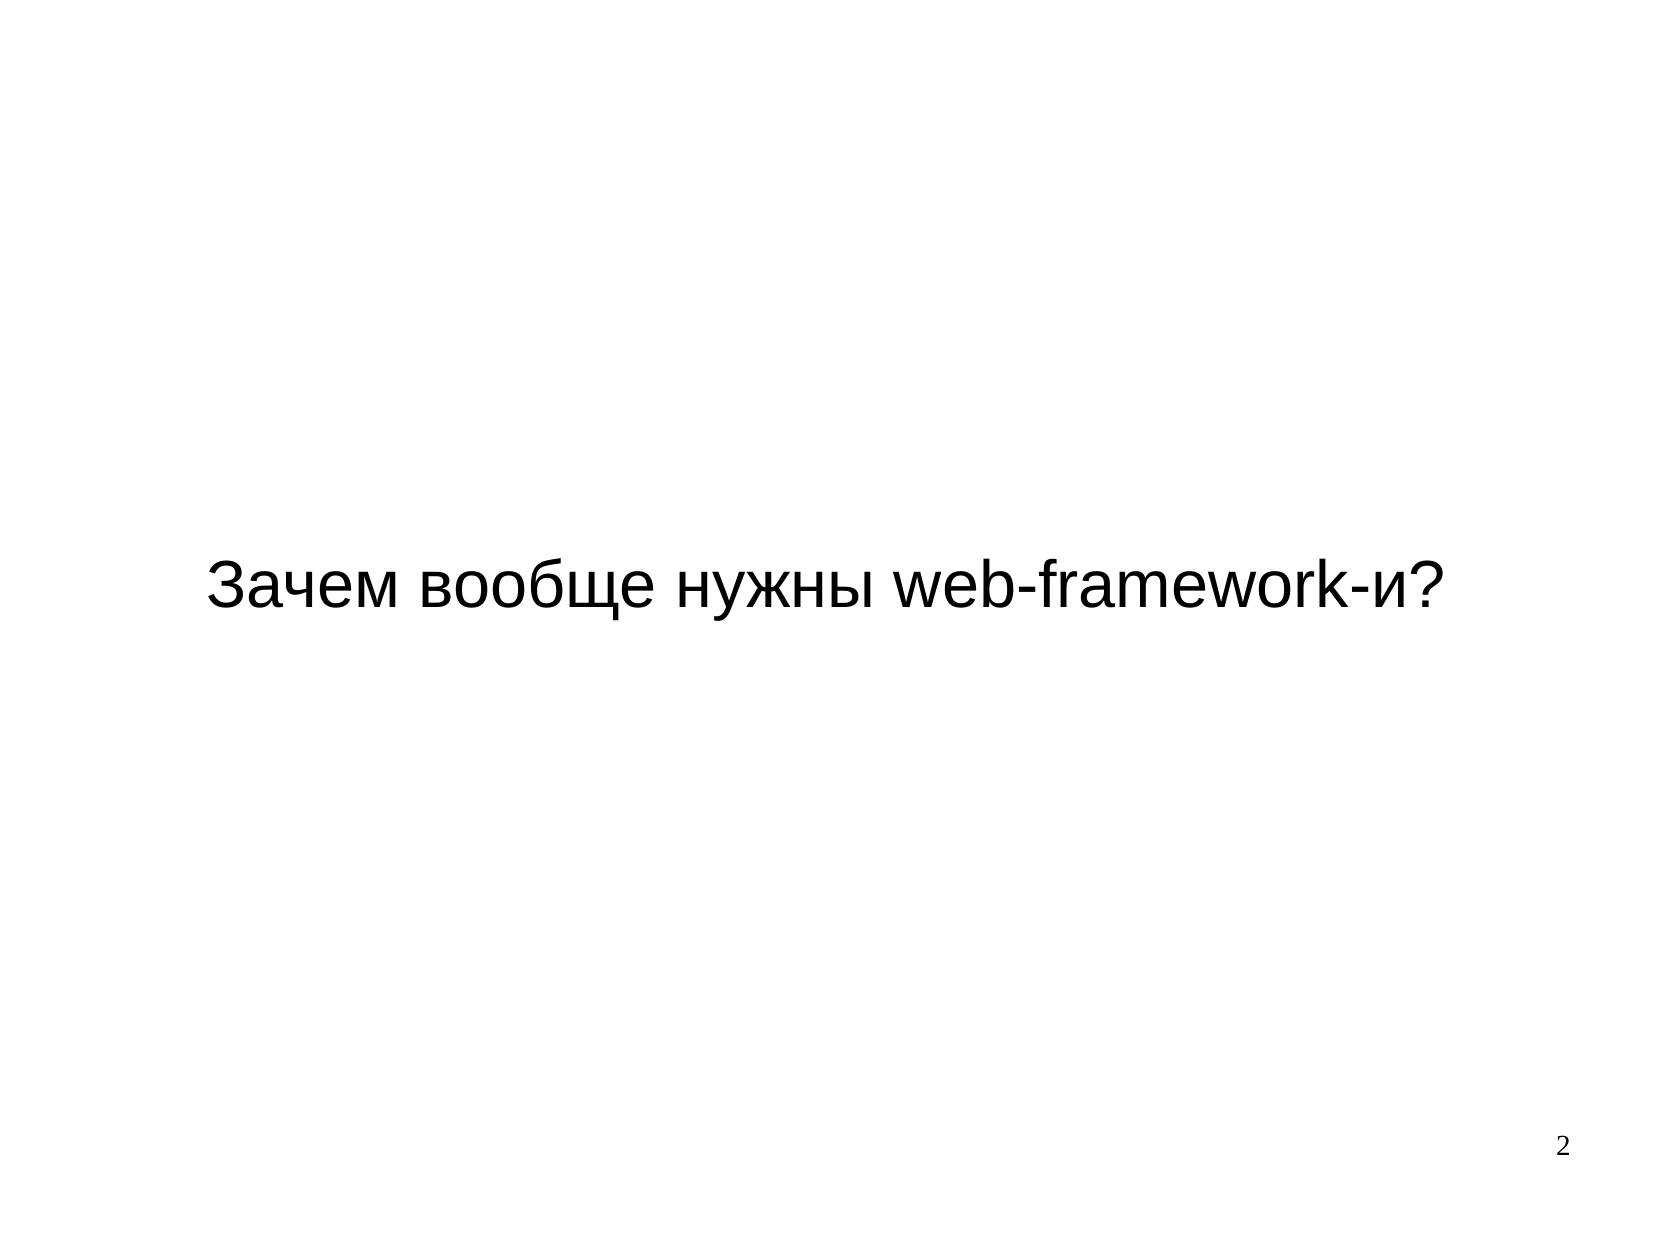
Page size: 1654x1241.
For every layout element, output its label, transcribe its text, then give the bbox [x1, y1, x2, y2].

subtitle Зачем вообще нужны web-framework-и? [82, 225, 1571, 945]
